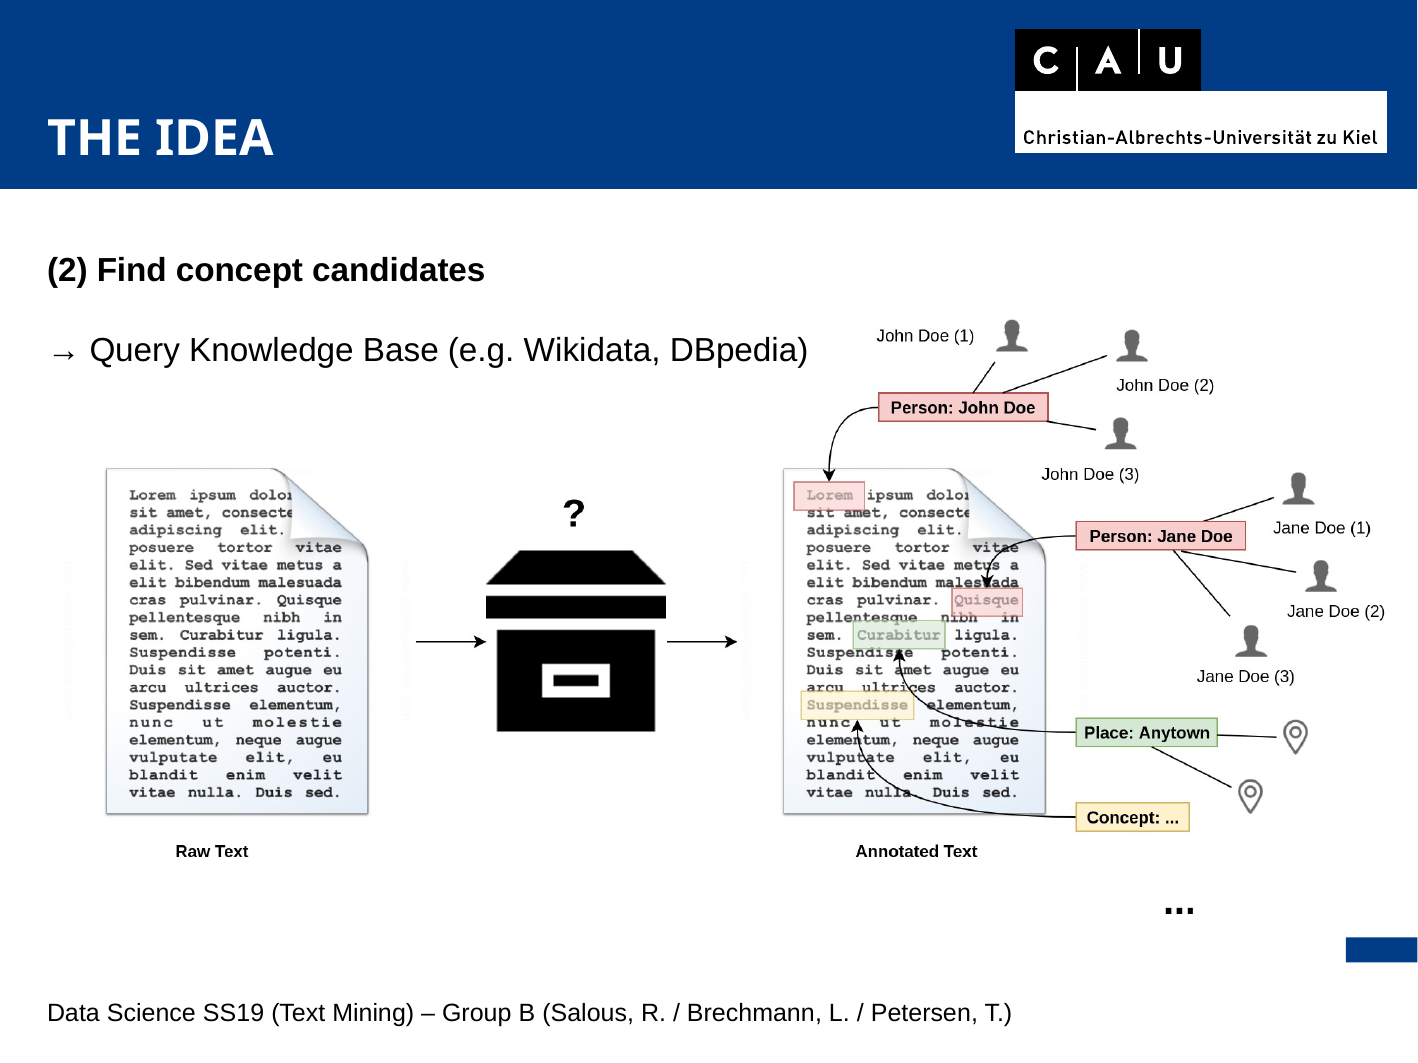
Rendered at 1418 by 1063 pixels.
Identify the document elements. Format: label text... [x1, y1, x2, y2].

text_box THE IDEA [47, 23, 981, 166]
text_box (2) Find concept candidates → Query Knowledge Base (e.g. Wikidata, DBpedia) [47, 247, 1370, 368]
picture [0, 293, 1418, 922]
text_box Data Science SS19 (Text Mining) – Group B (Salous, R. / Brechmann, L. / Petersen, T.) [47, 979, 1370, 1027]
